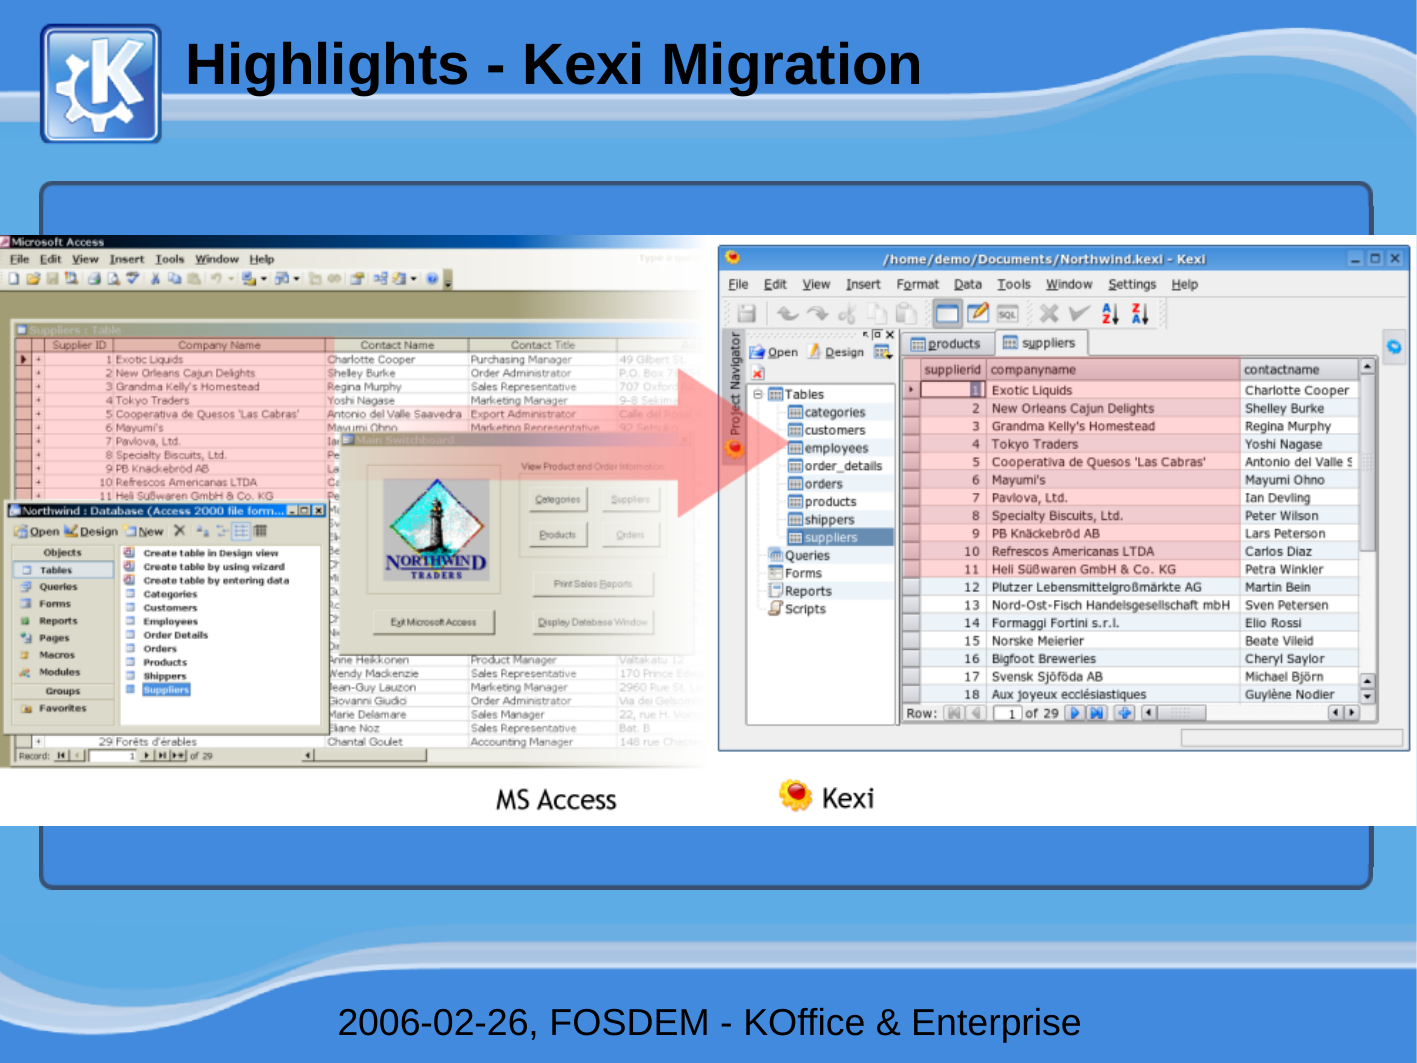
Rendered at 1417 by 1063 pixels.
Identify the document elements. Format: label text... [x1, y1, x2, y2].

picture [0, 0, 1417, 1063]
text_box Highlights - Kexi Migration [170, 24, 1110, 102]
